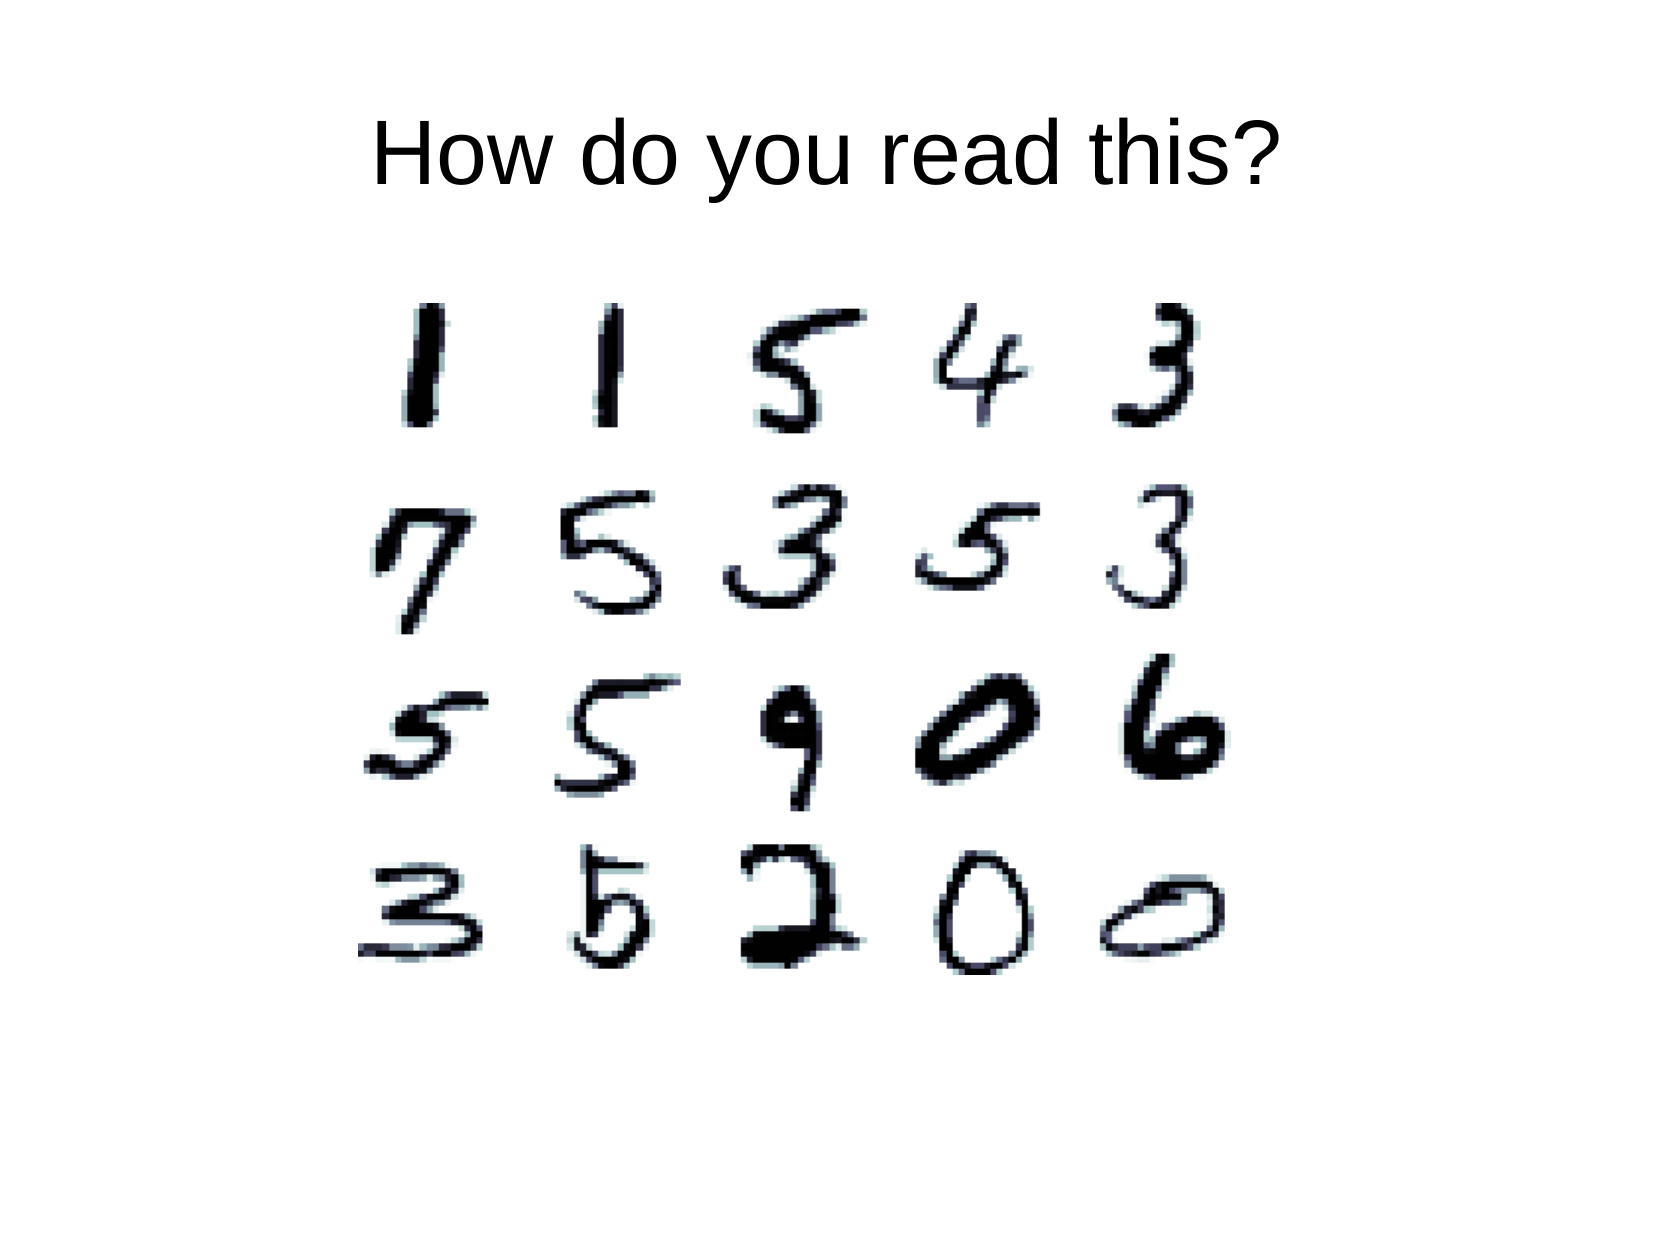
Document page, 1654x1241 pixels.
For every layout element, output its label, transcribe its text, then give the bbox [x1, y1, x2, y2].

picture [358, 303, 1231, 976]
title How do you read this? [82, 49, 1571, 257]
